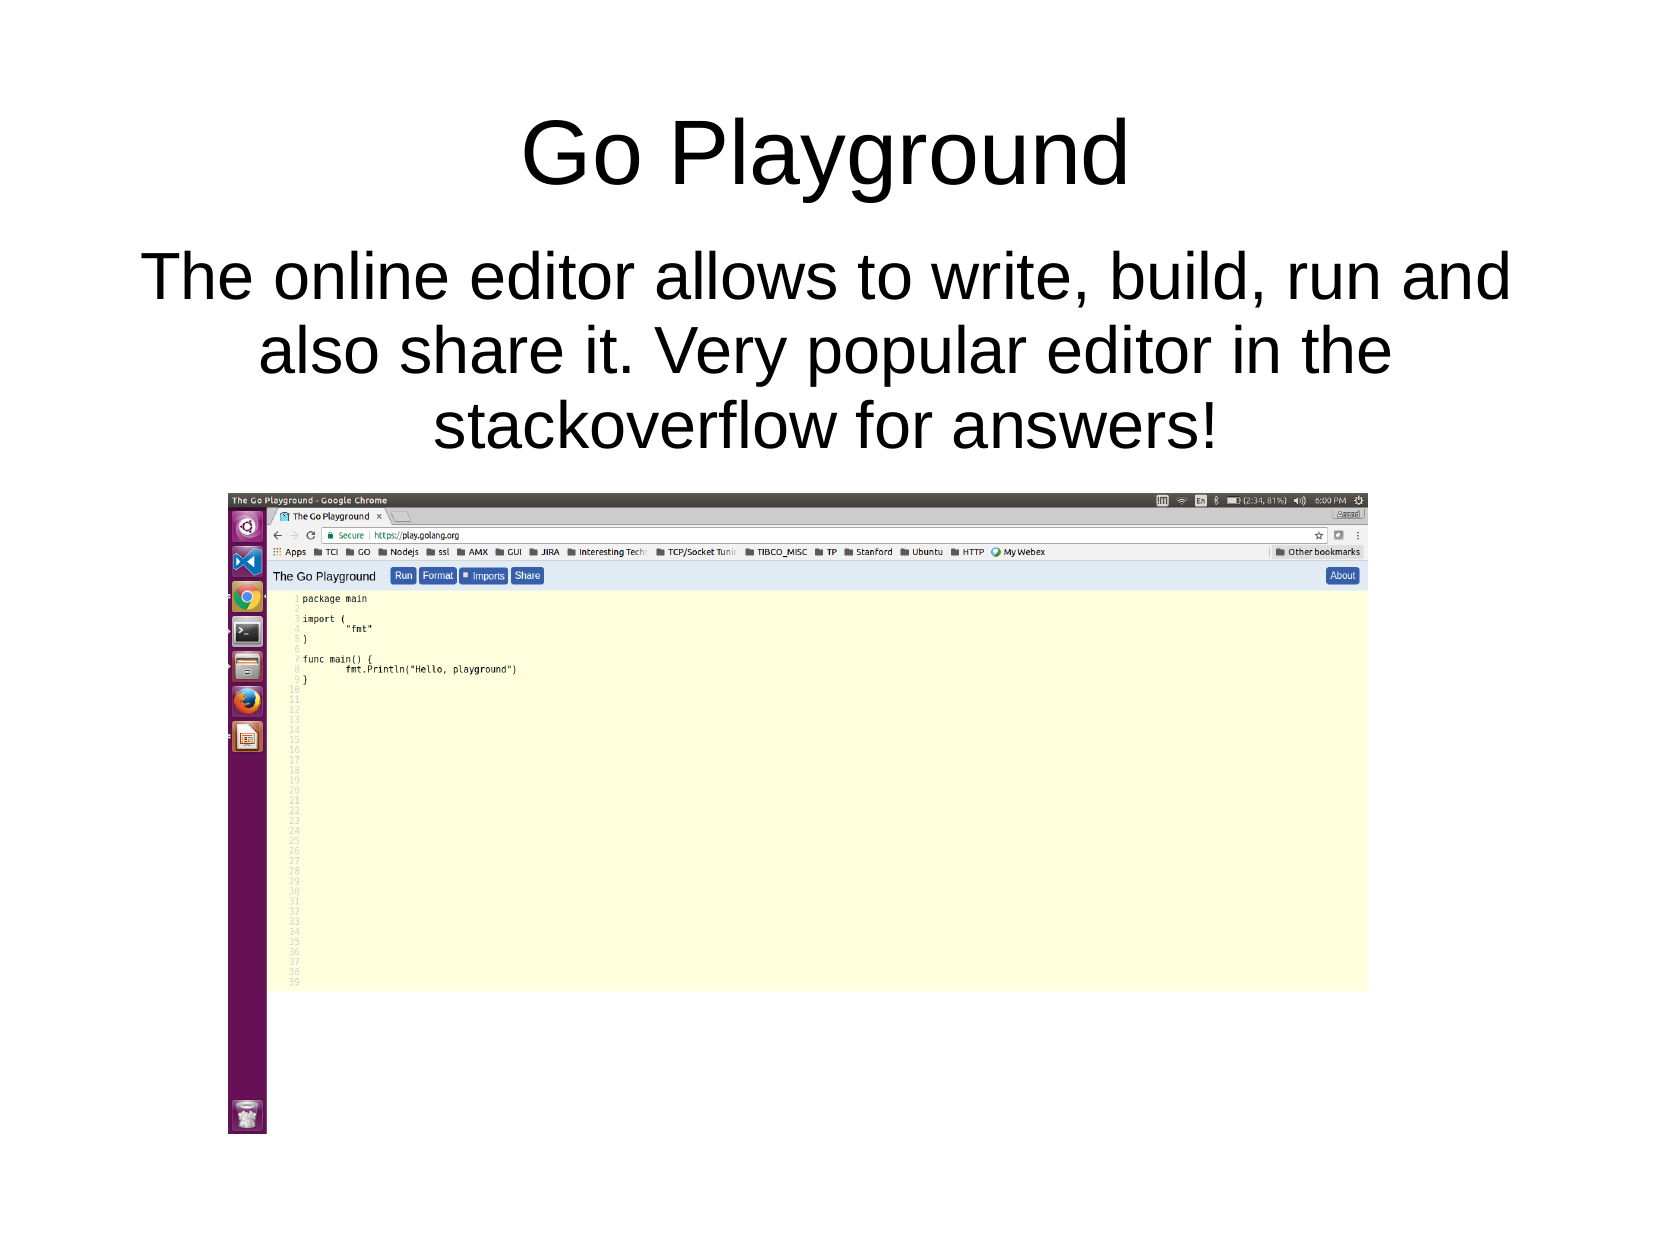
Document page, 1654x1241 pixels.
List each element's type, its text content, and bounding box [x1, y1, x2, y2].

picture [228, 493, 1368, 1134]
subtitle The online editor allows to write, build, run and also share it. Very popular editor in the stackoverflow for answers! [82, 238, 1571, 1062]
title Go Playground [82, 49, 1571, 238]
